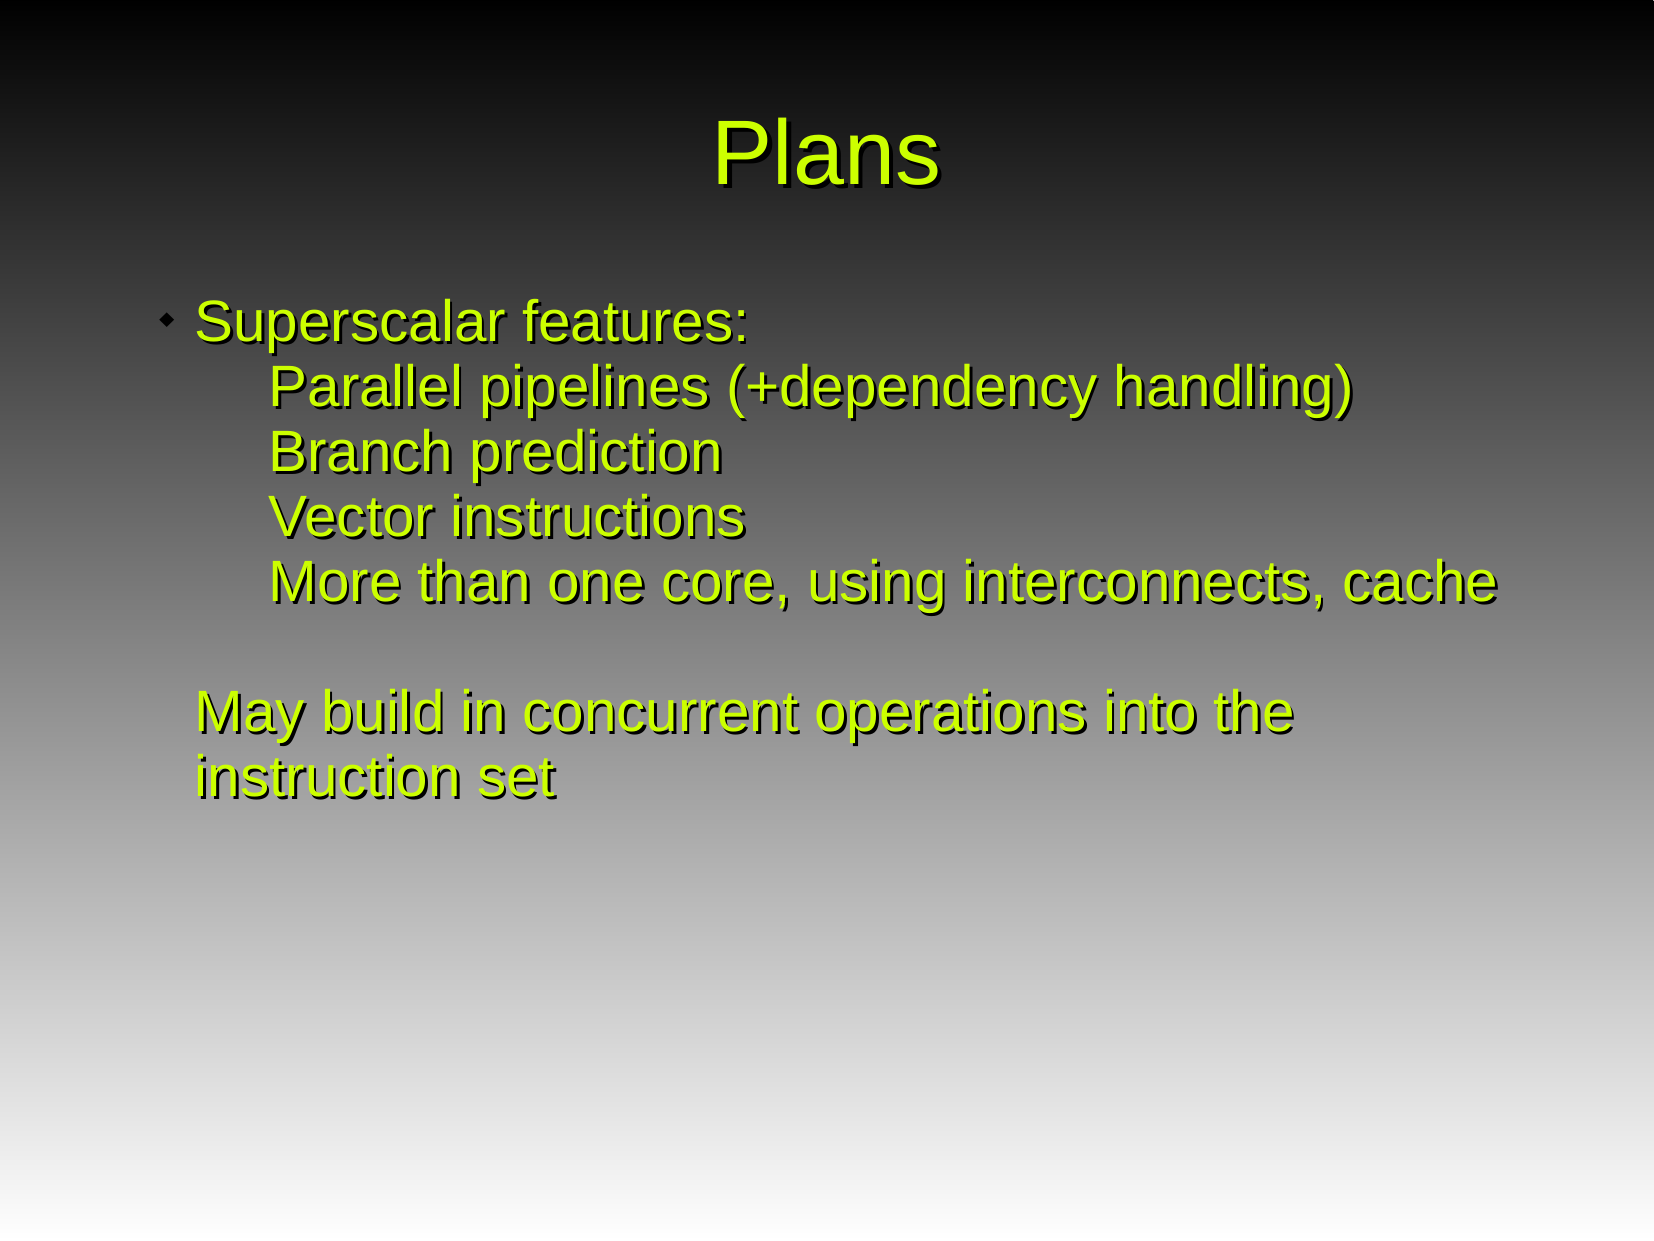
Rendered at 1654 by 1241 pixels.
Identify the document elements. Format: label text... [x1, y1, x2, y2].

title Superscalar features: Parallel pipelines (+dependency handling) Branch prediction Vector instructions More than one core, using interconnects, cache May build in concurrent operations into the instruction set [94, 289, 1583, 1170]
title Plans [82, 49, 1571, 257]
